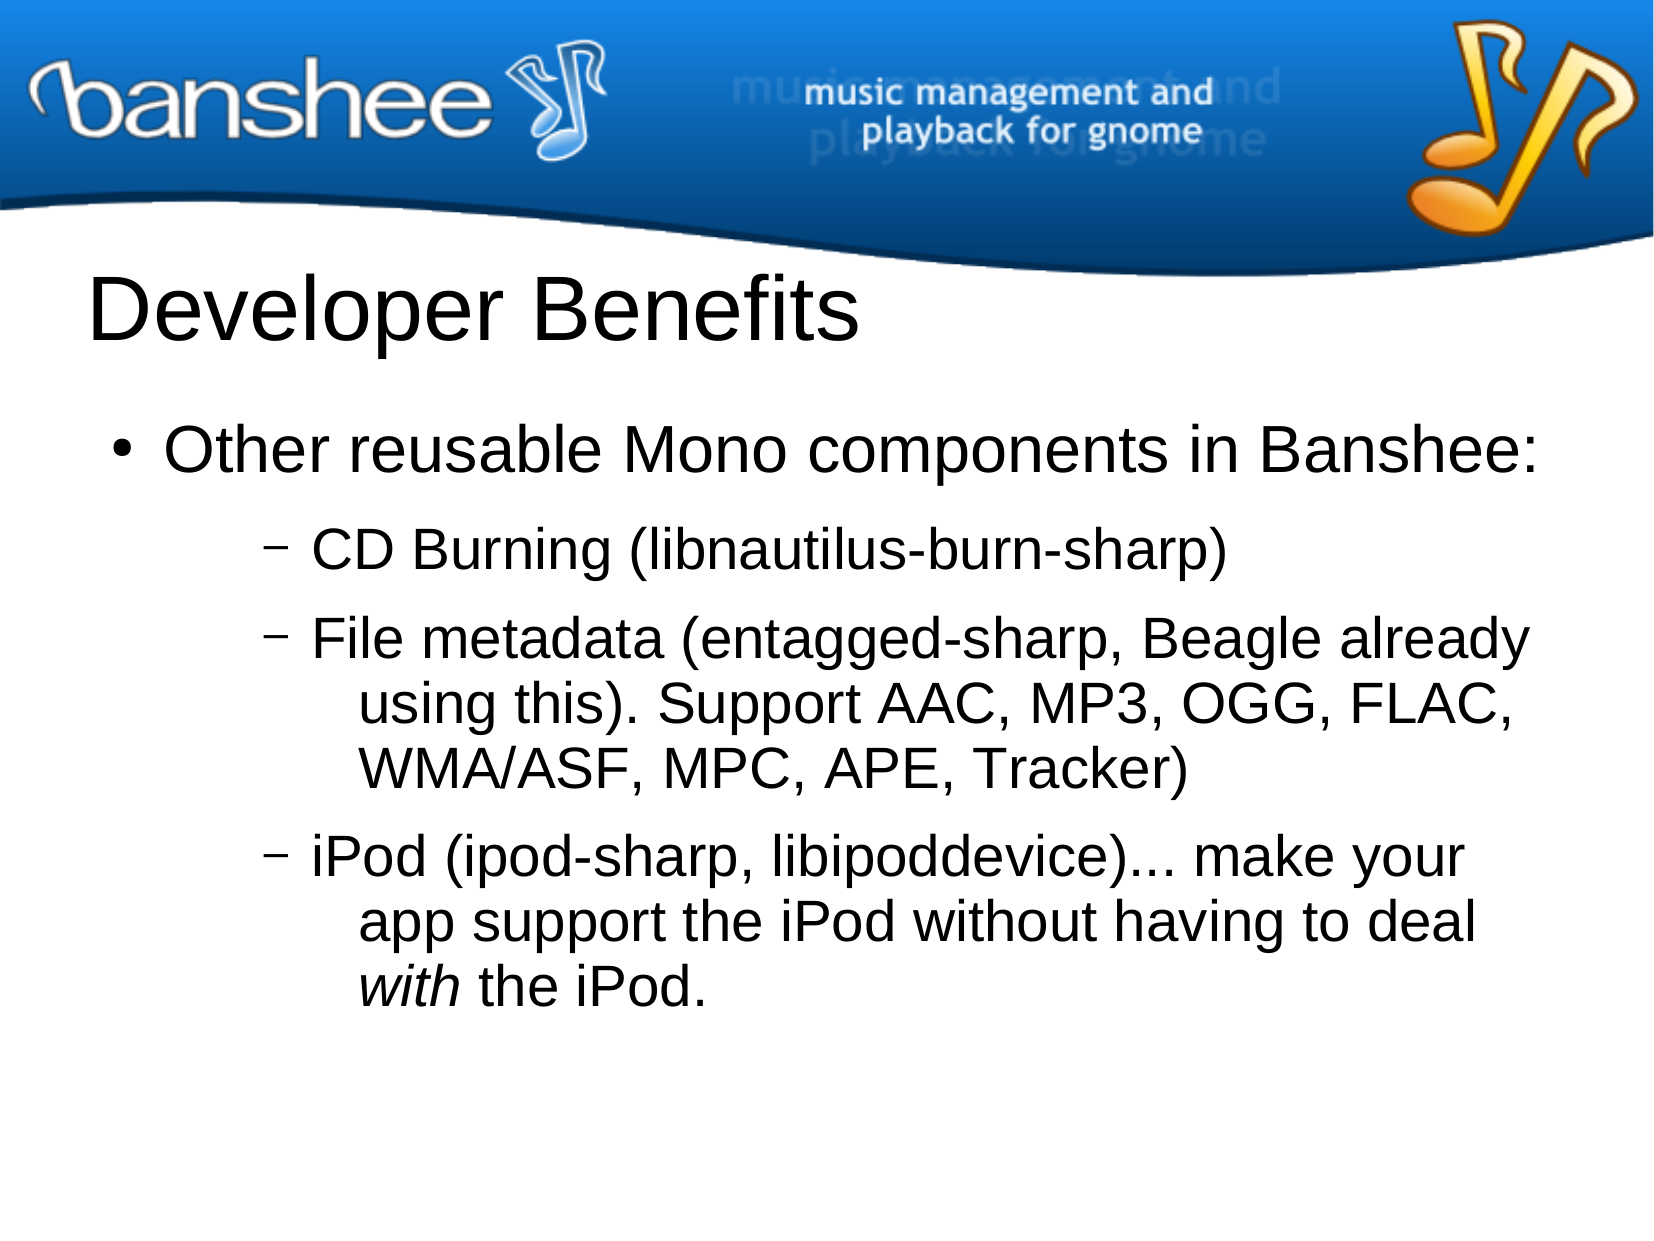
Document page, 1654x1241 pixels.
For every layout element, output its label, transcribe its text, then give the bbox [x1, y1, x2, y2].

title Developer Benefits [86, 205, 1576, 413]
picture [0, 0, 1654, 290]
list Other reusable Mono components in Banshee: CD Burning (libnautilus-burn-sharp) File metadata (entagged-sharp, Beagle already using this). Support AAC, MP3, OGG, FLAC, WMA/ASF, MPC, APE, Tracker) iPod (ipod-sharp, libipoddevice)... make your app support the iPod without having to deal with the iPod. [75, 412, 1564, 1231]
